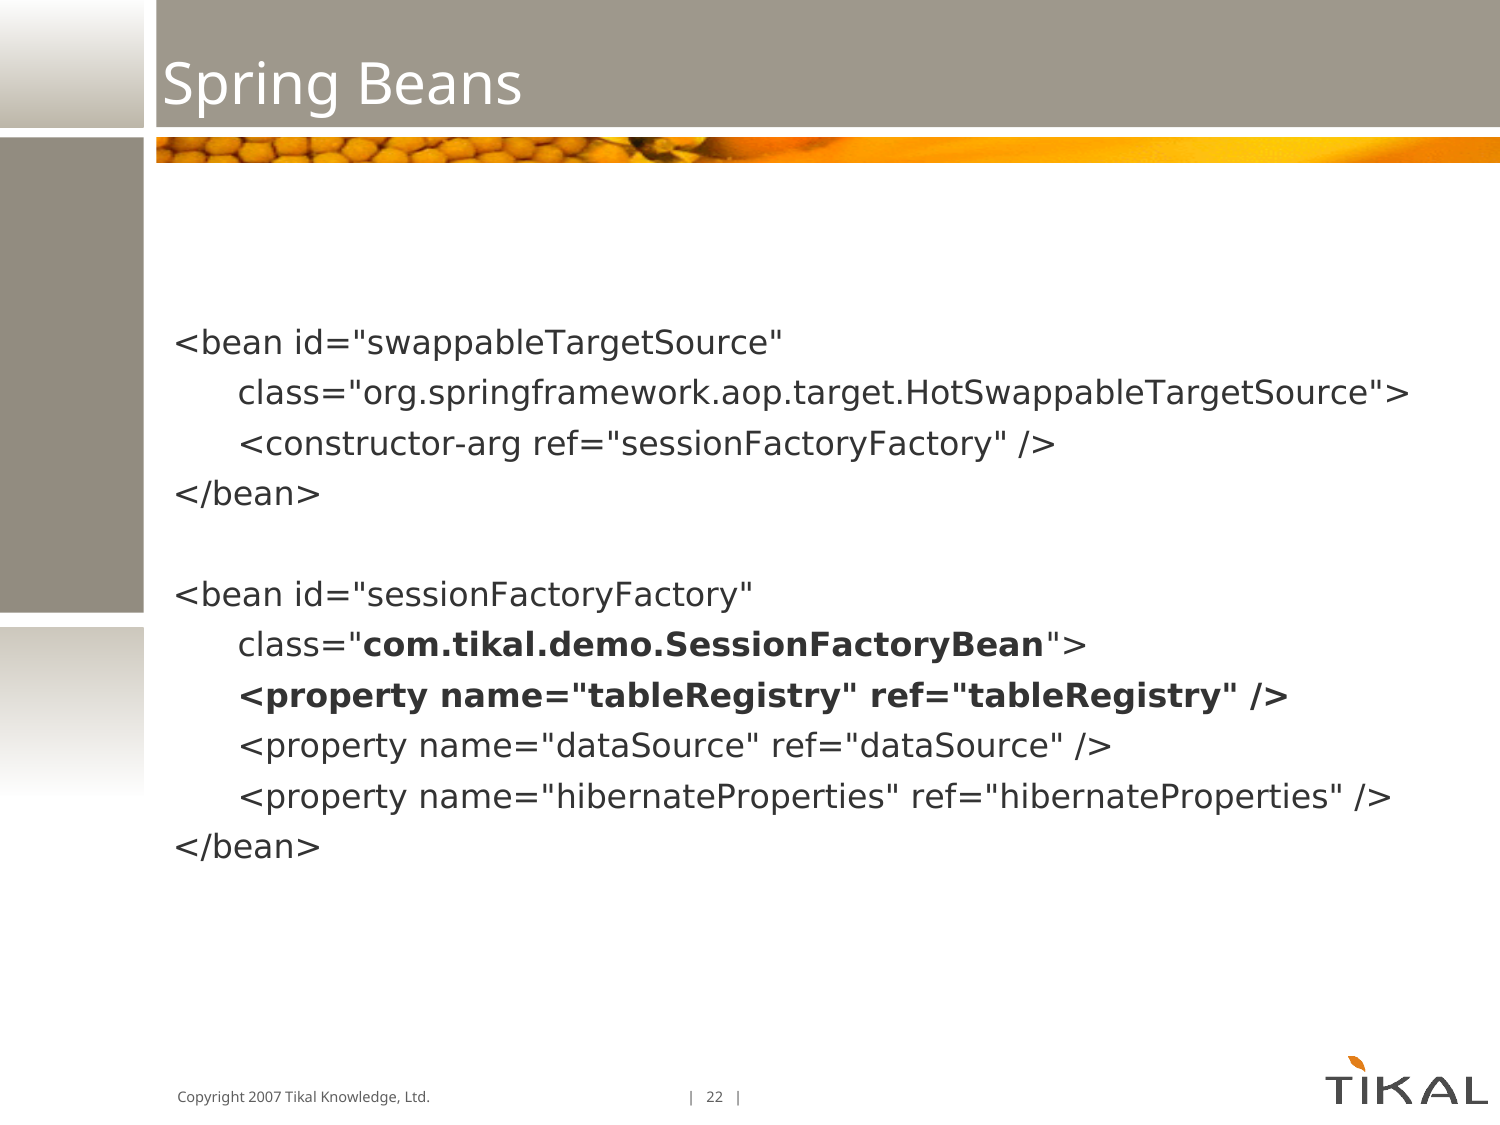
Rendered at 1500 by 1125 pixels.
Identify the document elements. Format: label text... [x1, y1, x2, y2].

picture [156, 137, 1500, 163]
picture [1312, 1034, 1500, 1125]
title Spring Beans [162, 39, 1449, 125]
subtitle <bean id="swappableTargetSource" class="org.springframework.aop.target.HotSwappableTargetSource"> <constructor-arg ref="sessionFactoryFactory" /> </bean> <bean id="sessionFactoryFactory" class="com.tikal.demo.SessionFactoryBean"> <property name="tableRegistry" ref="tableRegistry" /> <property name="dataSource" ref="dataSource" /> <property name="hibernateProperties" ref="hibernateProperties" /> </bean> [162, 202, 1474, 1037]
